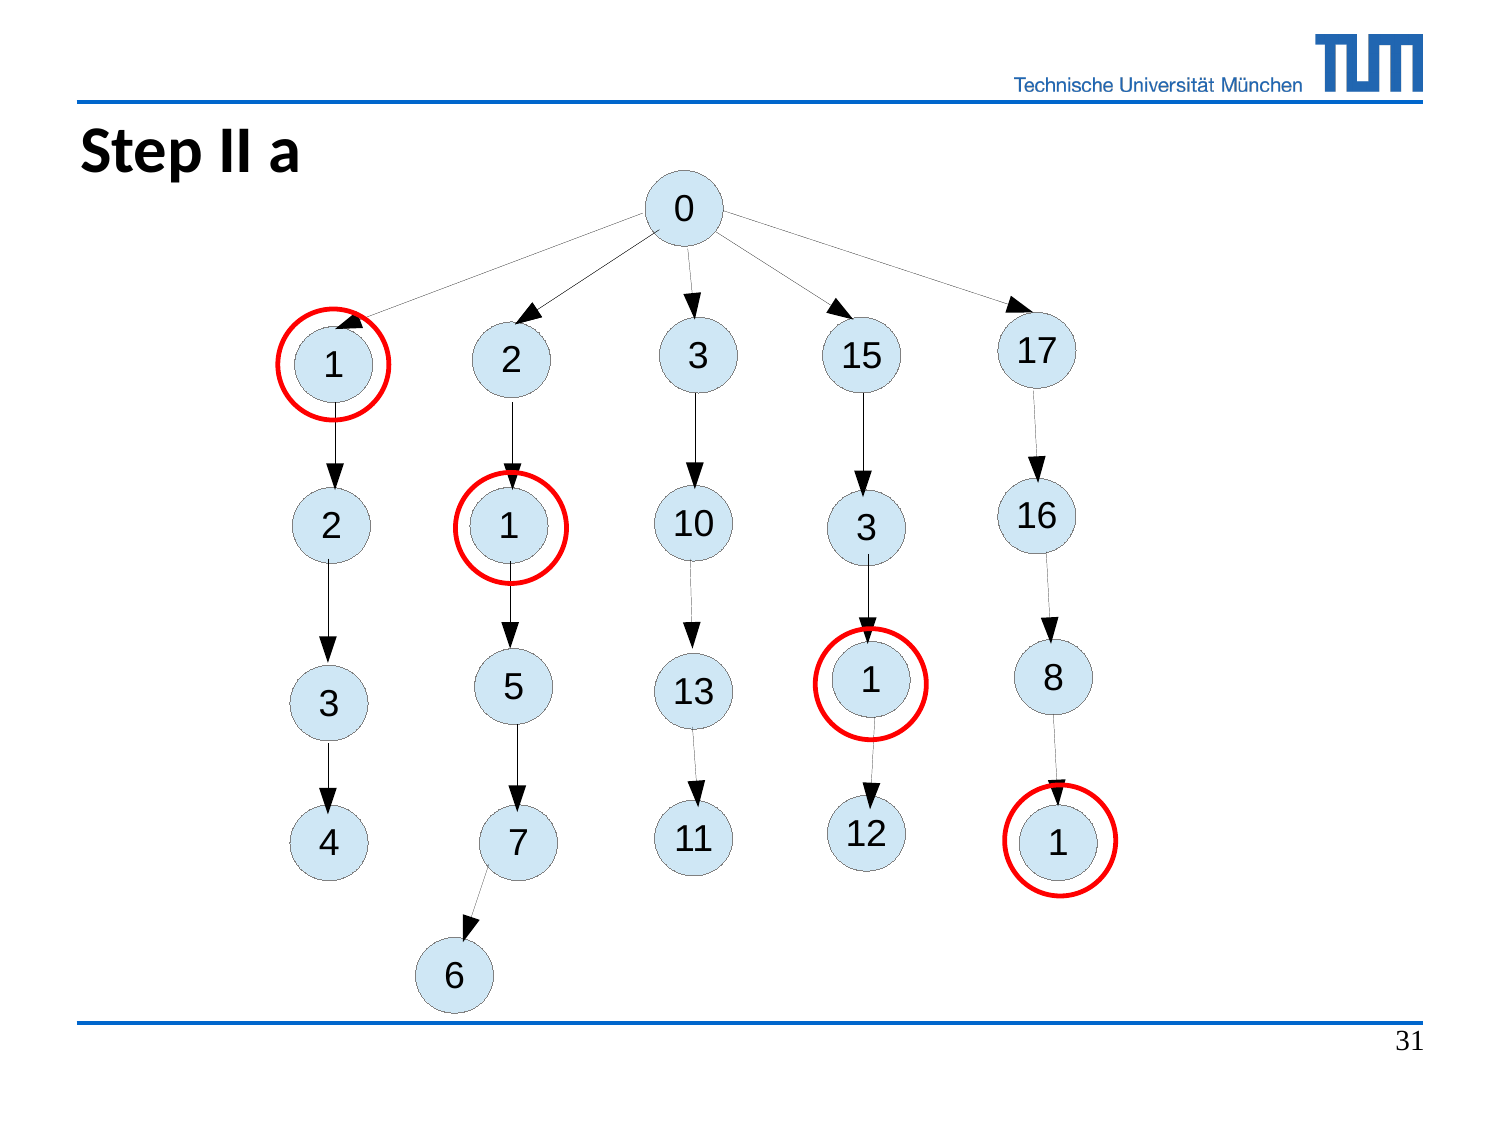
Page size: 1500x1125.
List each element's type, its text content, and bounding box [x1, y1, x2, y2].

text_box 13 [654, 653, 733, 730]
text_box 2 [472, 321, 551, 398]
text_box 11 [654, 800, 733, 876]
text_box 1 [1019, 804, 1098, 881]
text_box 12 [827, 795, 906, 872]
title Step II a [80, 112, 1419, 200]
text_box 1 [294, 326, 373, 403]
text_box 4 [289, 805, 369, 881]
text_box 3 [827, 489, 906, 566]
text_box 5 [474, 648, 553, 725]
text_box 15 [822, 317, 901, 393]
text_box 2 [292, 487, 371, 564]
text_box 7 [479, 804, 558, 881]
text_box 6 [415, 937, 494, 1014]
text_box 0 [645, 200, 724, 247]
text_box 0 [678, 200, 689, 219]
text_box 3 [659, 317, 738, 394]
text_box 1 [832, 641, 911, 718]
text_box 8 [1014, 639, 1093, 715]
text_box 17 [997, 312, 1077, 389]
text_box 3 [289, 665, 369, 741]
picture [1014, 34, 1423, 92]
text_box 10 [654, 485, 733, 562]
text_box 16 [997, 478, 1076, 554]
text_box 1 [469, 487, 549, 564]
